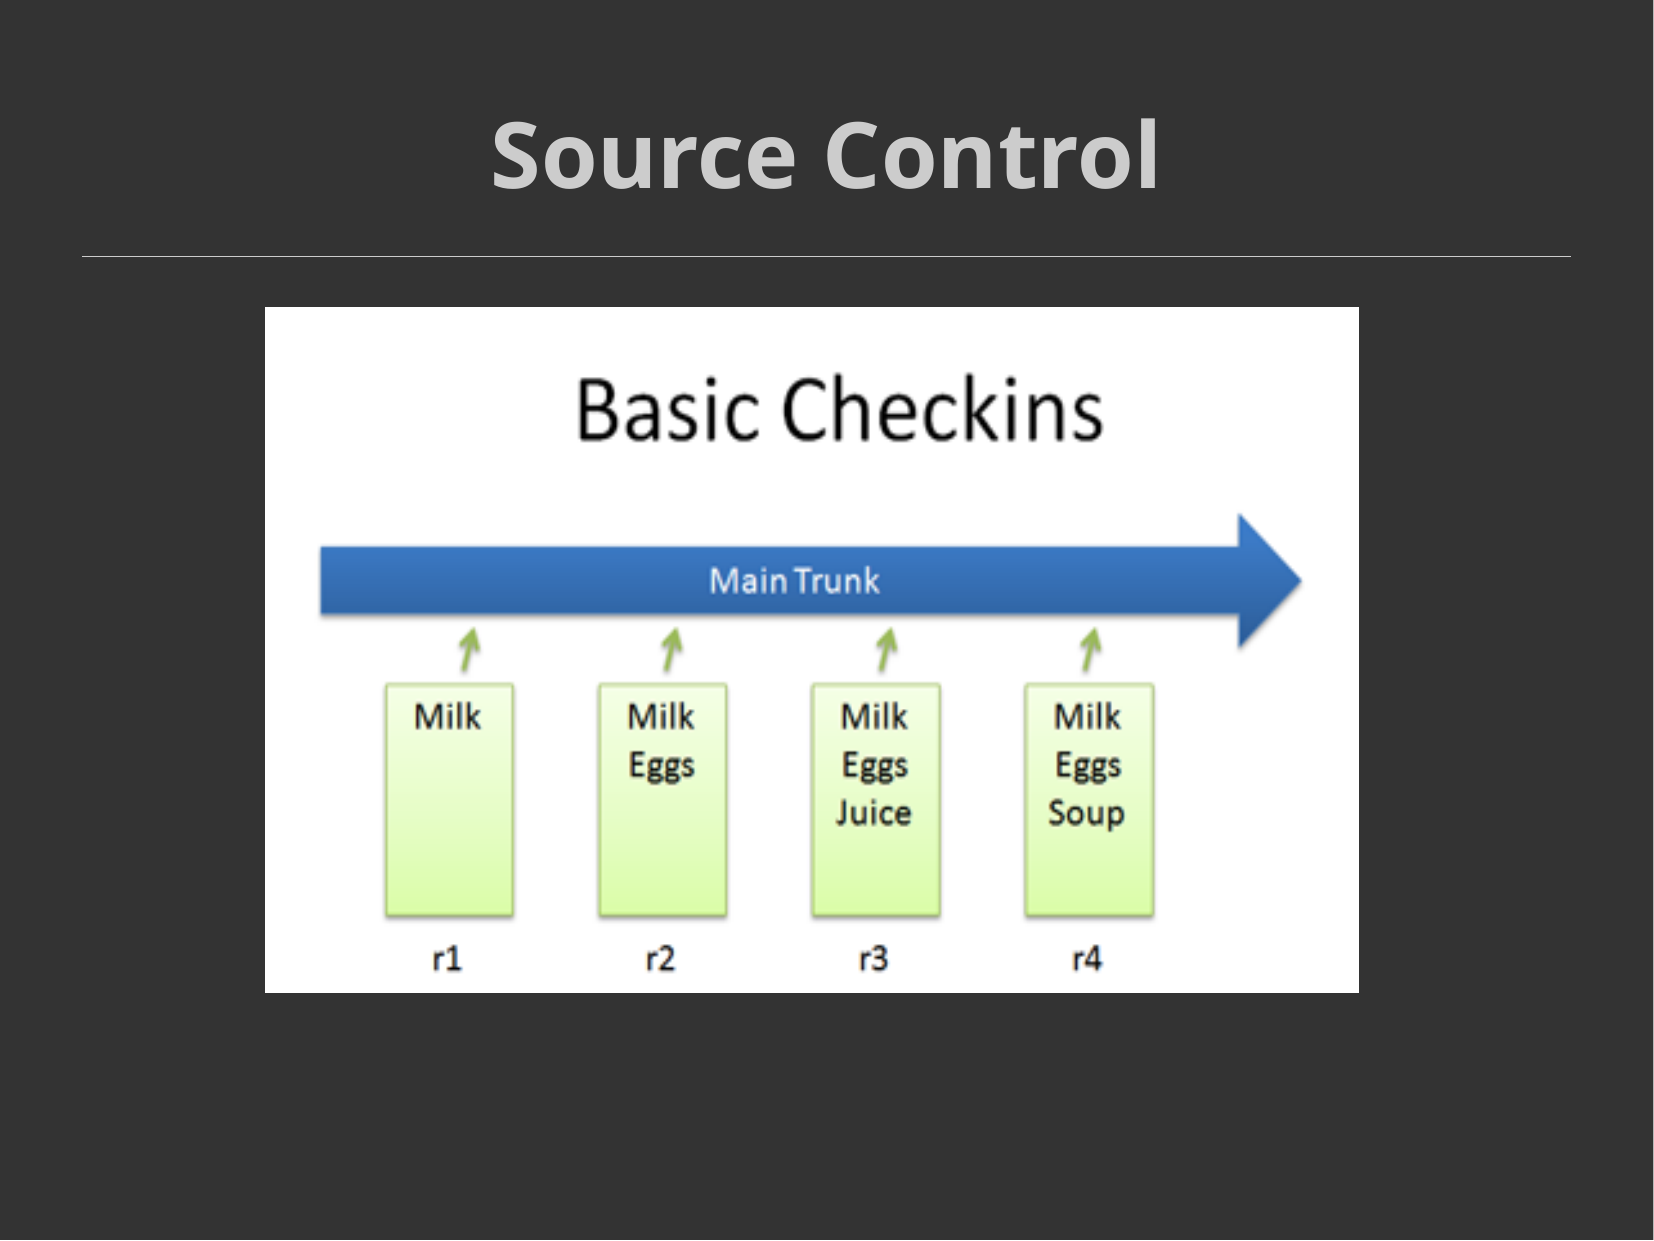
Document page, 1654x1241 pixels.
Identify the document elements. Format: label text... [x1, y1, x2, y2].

title Source Control [82, 49, 1571, 257]
picture [265, 307, 1359, 993]
